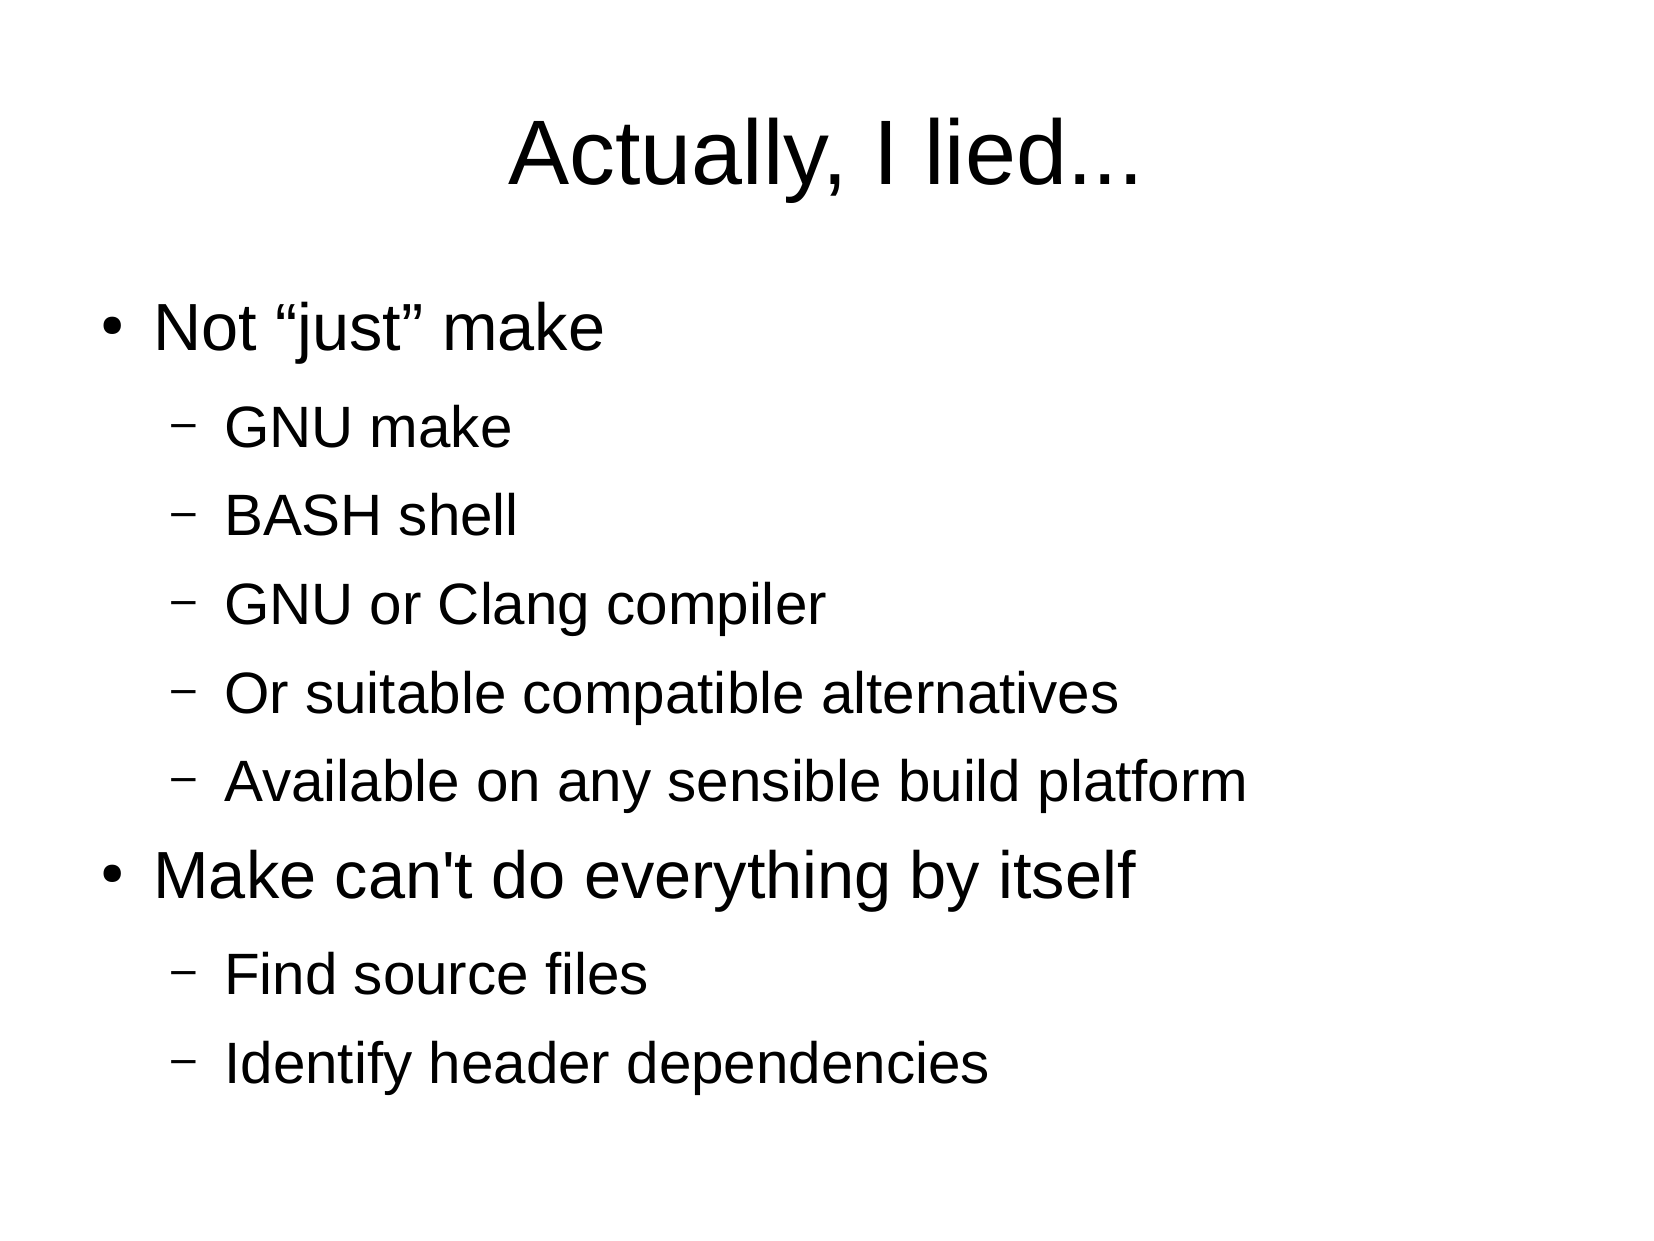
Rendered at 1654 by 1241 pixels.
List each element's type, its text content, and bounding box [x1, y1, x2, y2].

title Actually, I lied... [82, 49, 1571, 257]
list Not “just” make GNU make BASH shell GNU or Clang compiler Or suitable compatible alternatives Available on any sensible build platform Make can't do everything by itself Find source files Identify header dependencies [82, 290, 1571, 1109]
